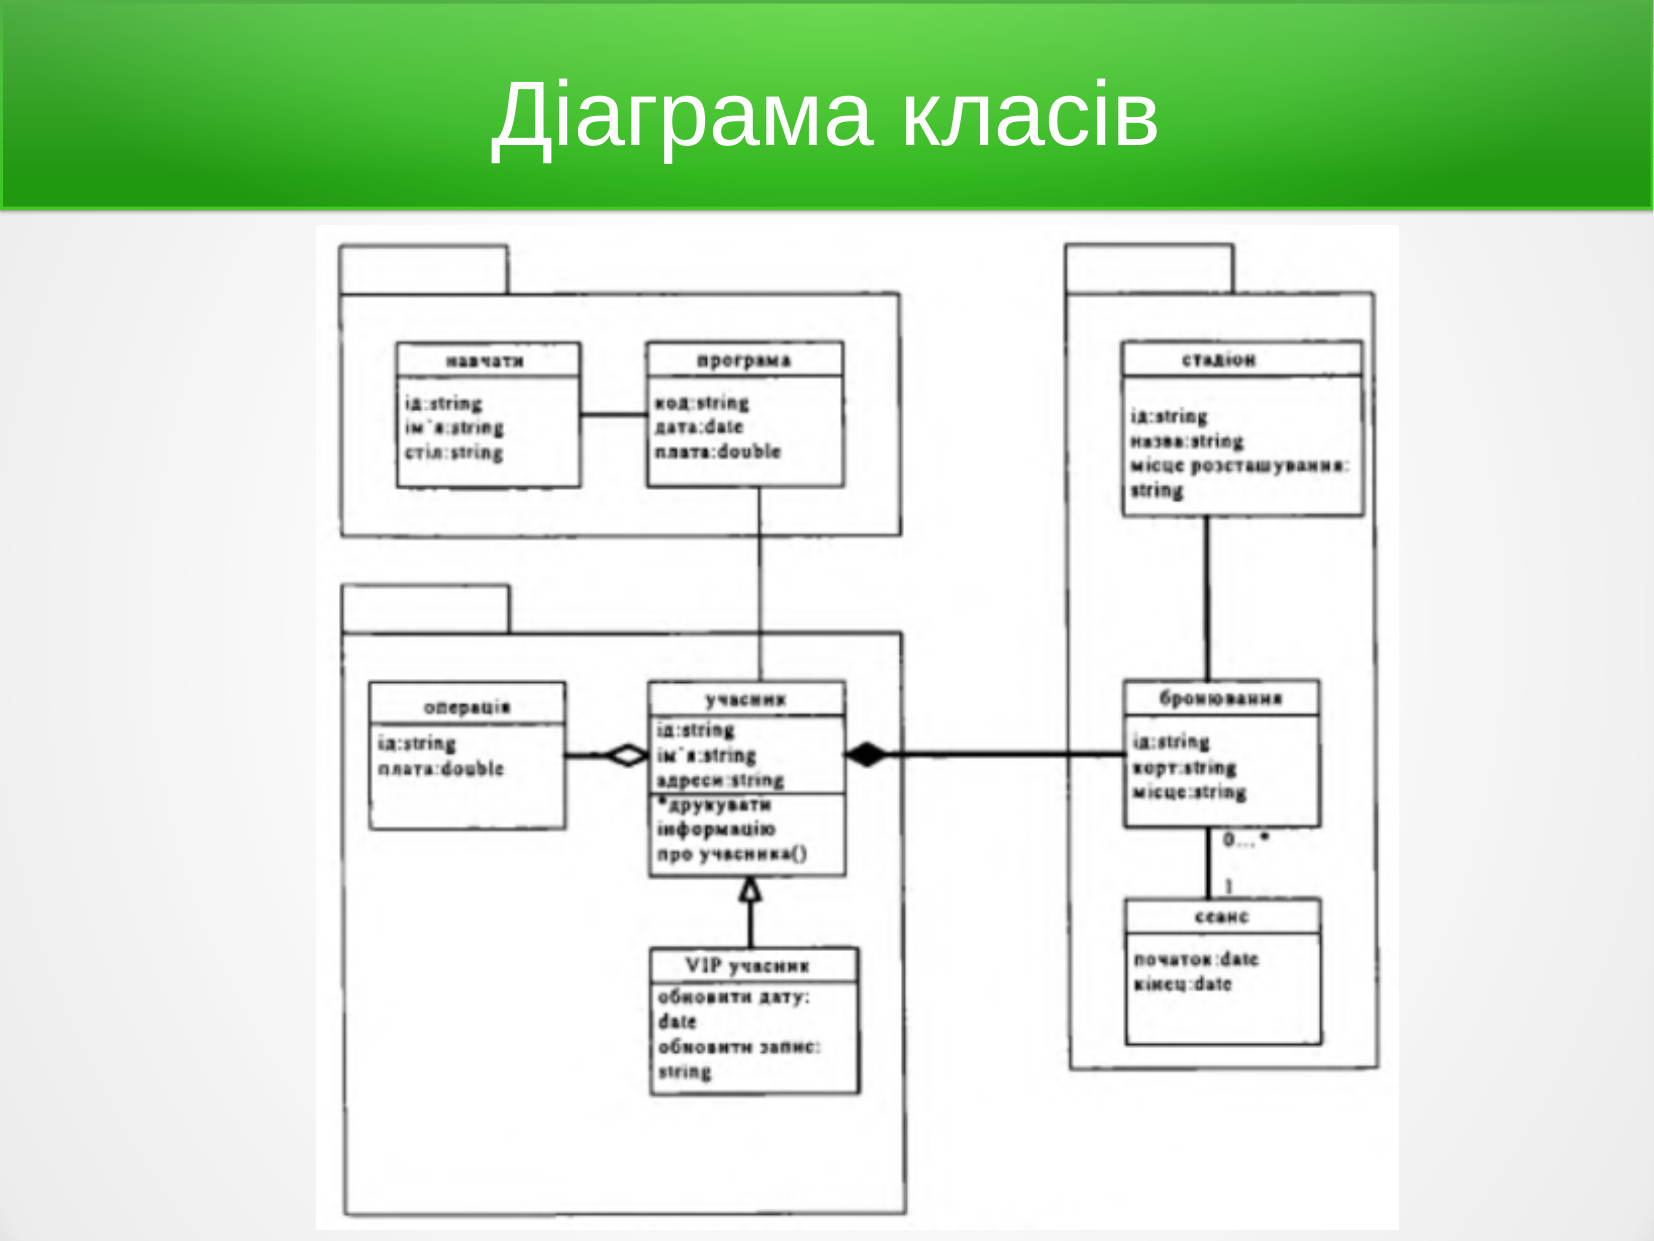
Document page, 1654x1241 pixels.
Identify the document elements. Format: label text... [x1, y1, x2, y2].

picture [316, 225, 1399, 1230]
title Діаграма класів [82, 49, 1571, 179]
